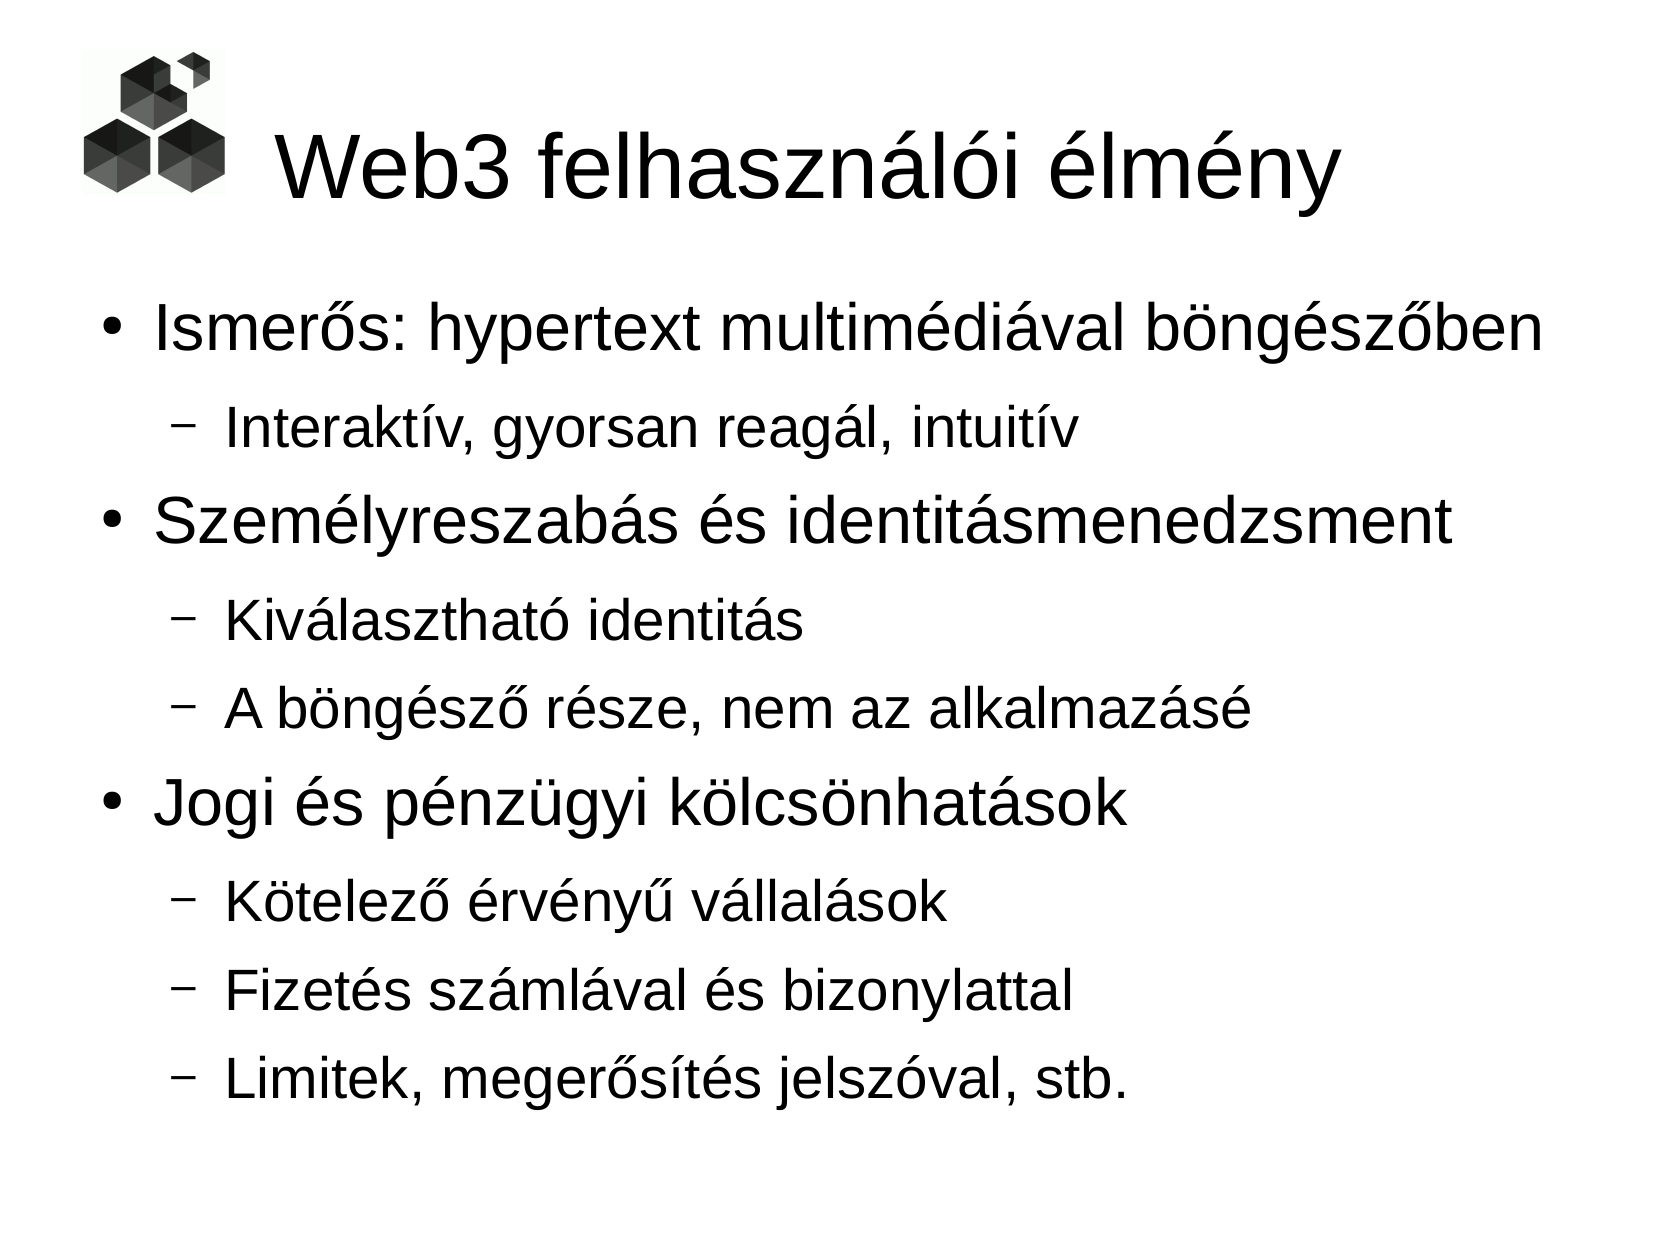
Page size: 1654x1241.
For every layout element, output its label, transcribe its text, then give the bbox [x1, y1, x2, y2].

picture [82, 49, 226, 196]
list Ismerős: hypertext multimédiával böngészőben Interaktív, gyorsan reagál, intuitív Személyreszabás és identitásmenedzsment Kiválasztható identitás A böngésző része, nem az alkalmazásé Jogi és pénzügyi kölcsönhatások Kötelező érvényű vállalások Fizetés számlával és bizonylattal Limitek, megerősítés jelszóval, stb. [82, 290, 1571, 1010]
title Web3 felhasználói élmény [274, 94, 1591, 241]
